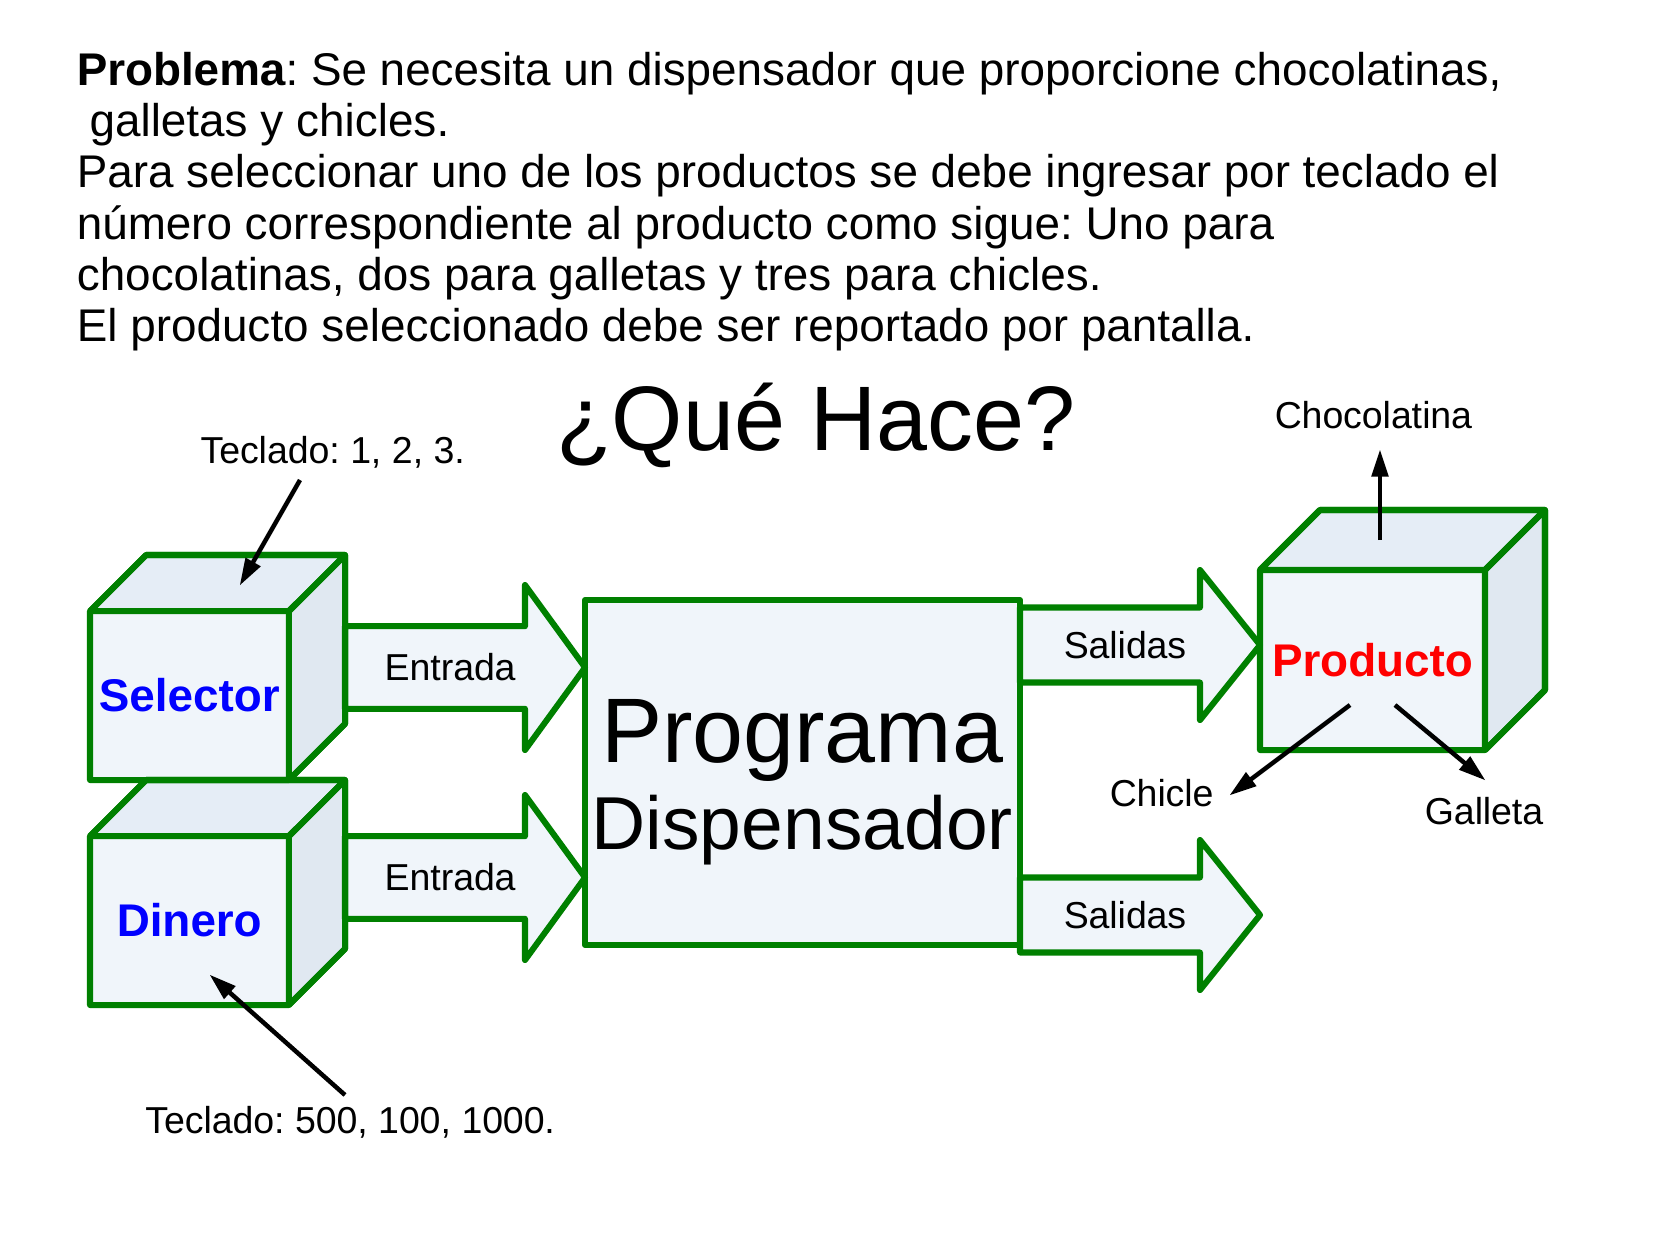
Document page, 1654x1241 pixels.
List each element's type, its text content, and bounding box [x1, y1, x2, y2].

text_box Chocolatina [1260, 375, 1516, 456]
subtitle Problema: Se necesita un dispensador que proporcione chocolatinas, galletas y chicles. Para seleccionar uno de los productos se debe ingresar por teclado el número correspondiente al producto como sigue: Uno para chocolatinas, dos para galletas y tres para chicles. El producto seleccionado debe ser reportado por pantalla. [76, 43, 1510, 352]
text_box Dinero [90, 837, 288, 1006]
text_box Selector [90, 612, 288, 781]
text_box Programa Dispensador [585, 600, 1021, 946]
text_box Teclado: 500, 100, 1000. [105, 1071, 571, 1171]
text_box Entrada [346, 585, 586, 751]
text_box Chicle [1095, 765, 1240, 822]
title ¿Qué Hace? [71, 315, 1561, 523]
text_box Salidas [1020, 840, 1261, 991]
text_box Salidas [1020, 570, 1260, 721]
text_box Entrada [345, 795, 586, 961]
text_box Producto [1260, 571, 1485, 751]
text_box Galleta [1410, 783, 1559, 841]
text_box Teclado: 1, 2, 3. [90, 420, 481, 481]
